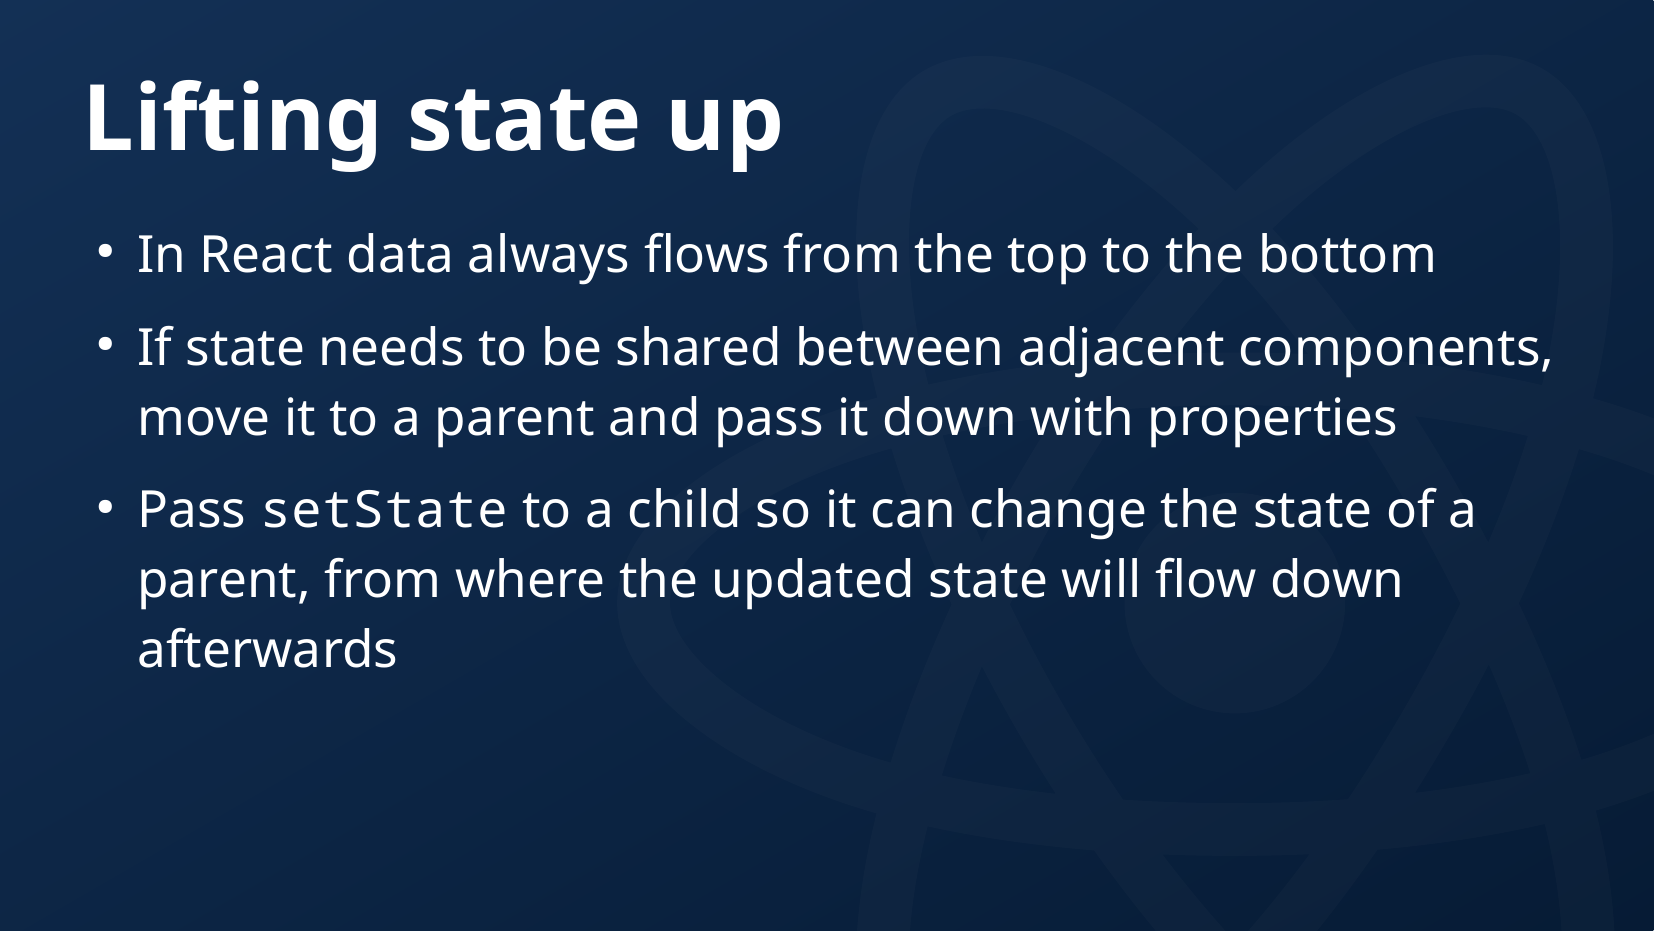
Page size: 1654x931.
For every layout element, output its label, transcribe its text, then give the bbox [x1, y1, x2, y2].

title Lifting state up [82, 37, 1571, 193]
list In React data always flows from the top to the bottom If state needs to be shared between adjacent components, move it to a parent and pass it down with properties Pass setState to a child so it can change the state of a parent, from where the updated state will flow down afterwards [82, 217, 1571, 758]
